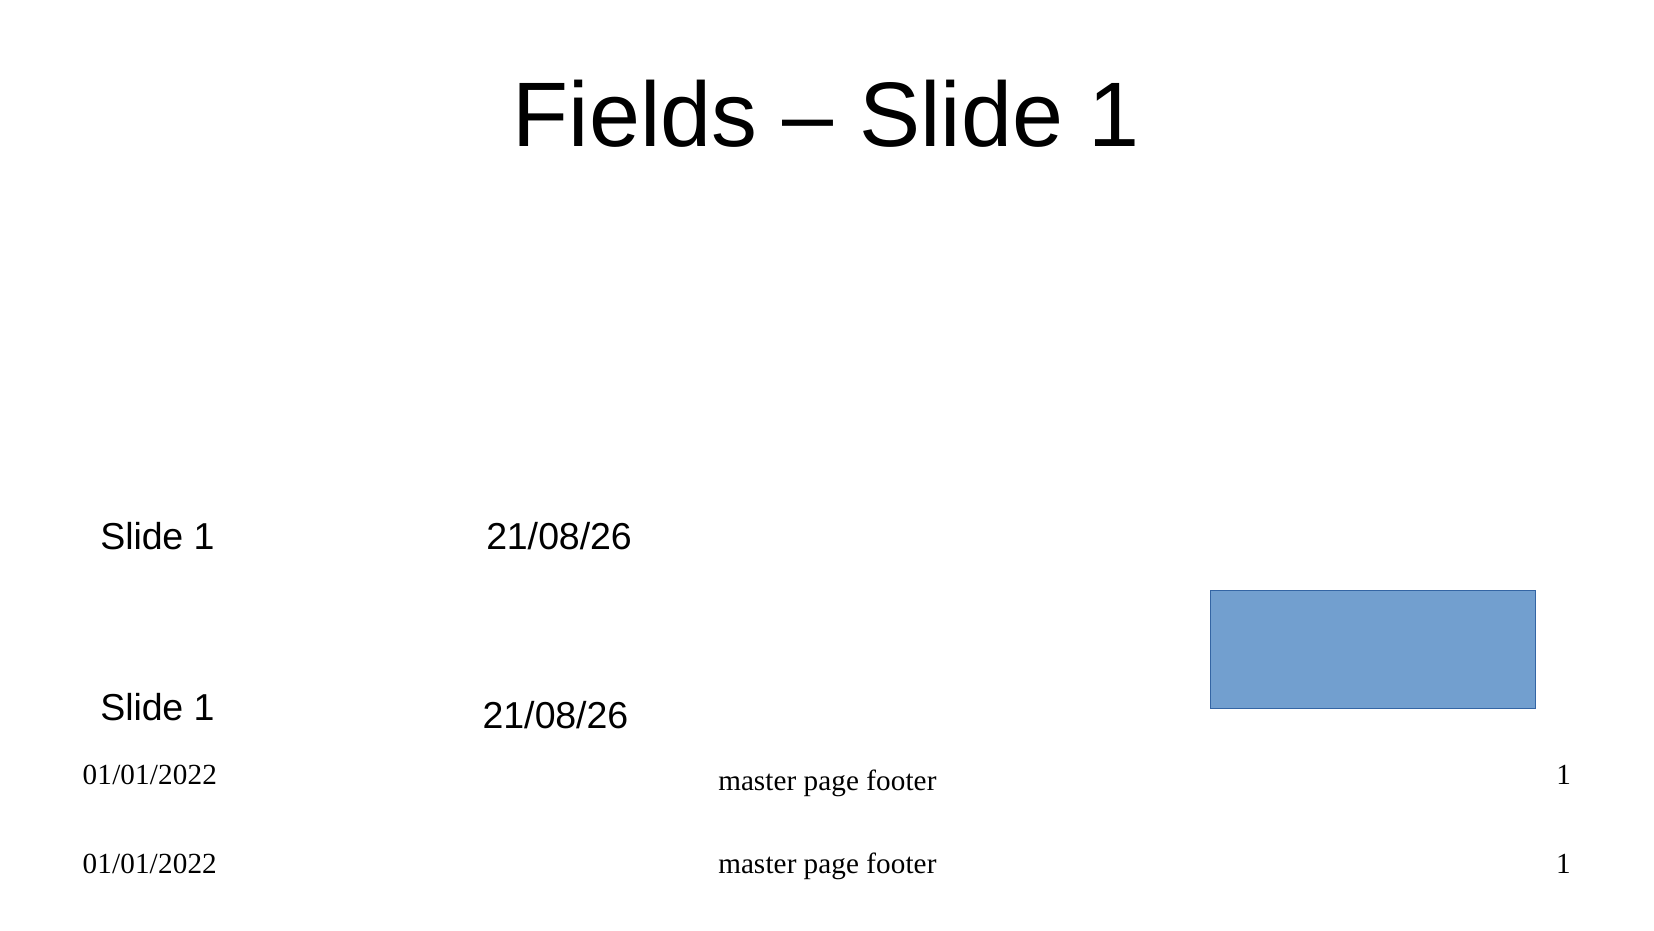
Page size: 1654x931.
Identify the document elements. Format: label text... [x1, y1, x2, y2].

title Fields – Slide 1 [82, 37, 1571, 193]
